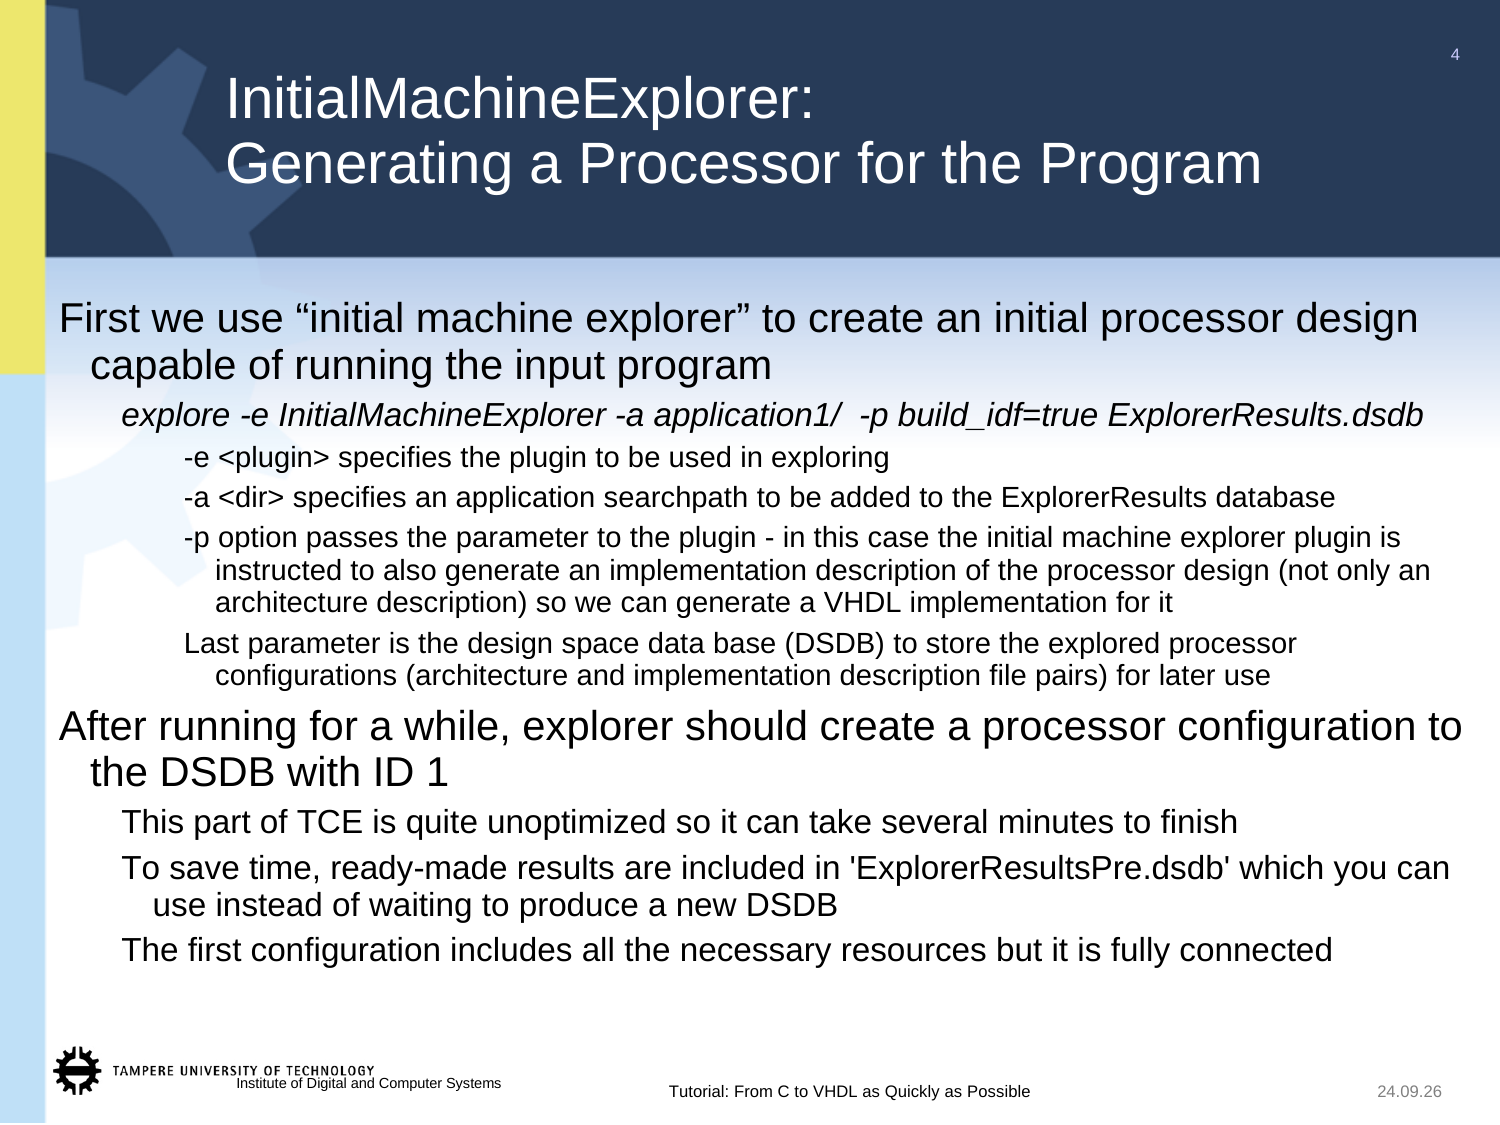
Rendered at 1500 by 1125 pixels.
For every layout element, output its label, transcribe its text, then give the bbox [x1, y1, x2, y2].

picture [0, 0, 1500, 1123]
title InitialMachineExplorer: Generating a Processor for the Program [224, 37, 1375, 226]
list First we use “initial machine explorer” to create an initial processor design capable of running the input program explore -e InitialMachineExplorer -a application1/ -p build_idf=true ExplorerResults.dsdb -e <plugin> specifies the plugin to be used in exploring -a <dir> specifies an application searchpath to be added to the ExplorerResults database -p option passes the parameter to the plugin - in this case the initial machine explorer plugin is instructed to also generate an implementation description of the processor design (not only an architecture description) so we can generate a VHDL implementation for it Last parameter is the design space data base (DSDB) to store the explored processor configurations (architecture and implementation description file pairs) for later use After running for a while, explorer should create a processor configuration to the DSDB with ID 1 This part of TCE is quite unoptimized so it can take several minutes to finish To save time, ready-made results are included in 'ExplorerResultsPre.dsdb' which you can use instead of waiting to produce a new DSDB The first configuration includes all the necessary resources but it is fully connected [59, 295, 1477, 996]
